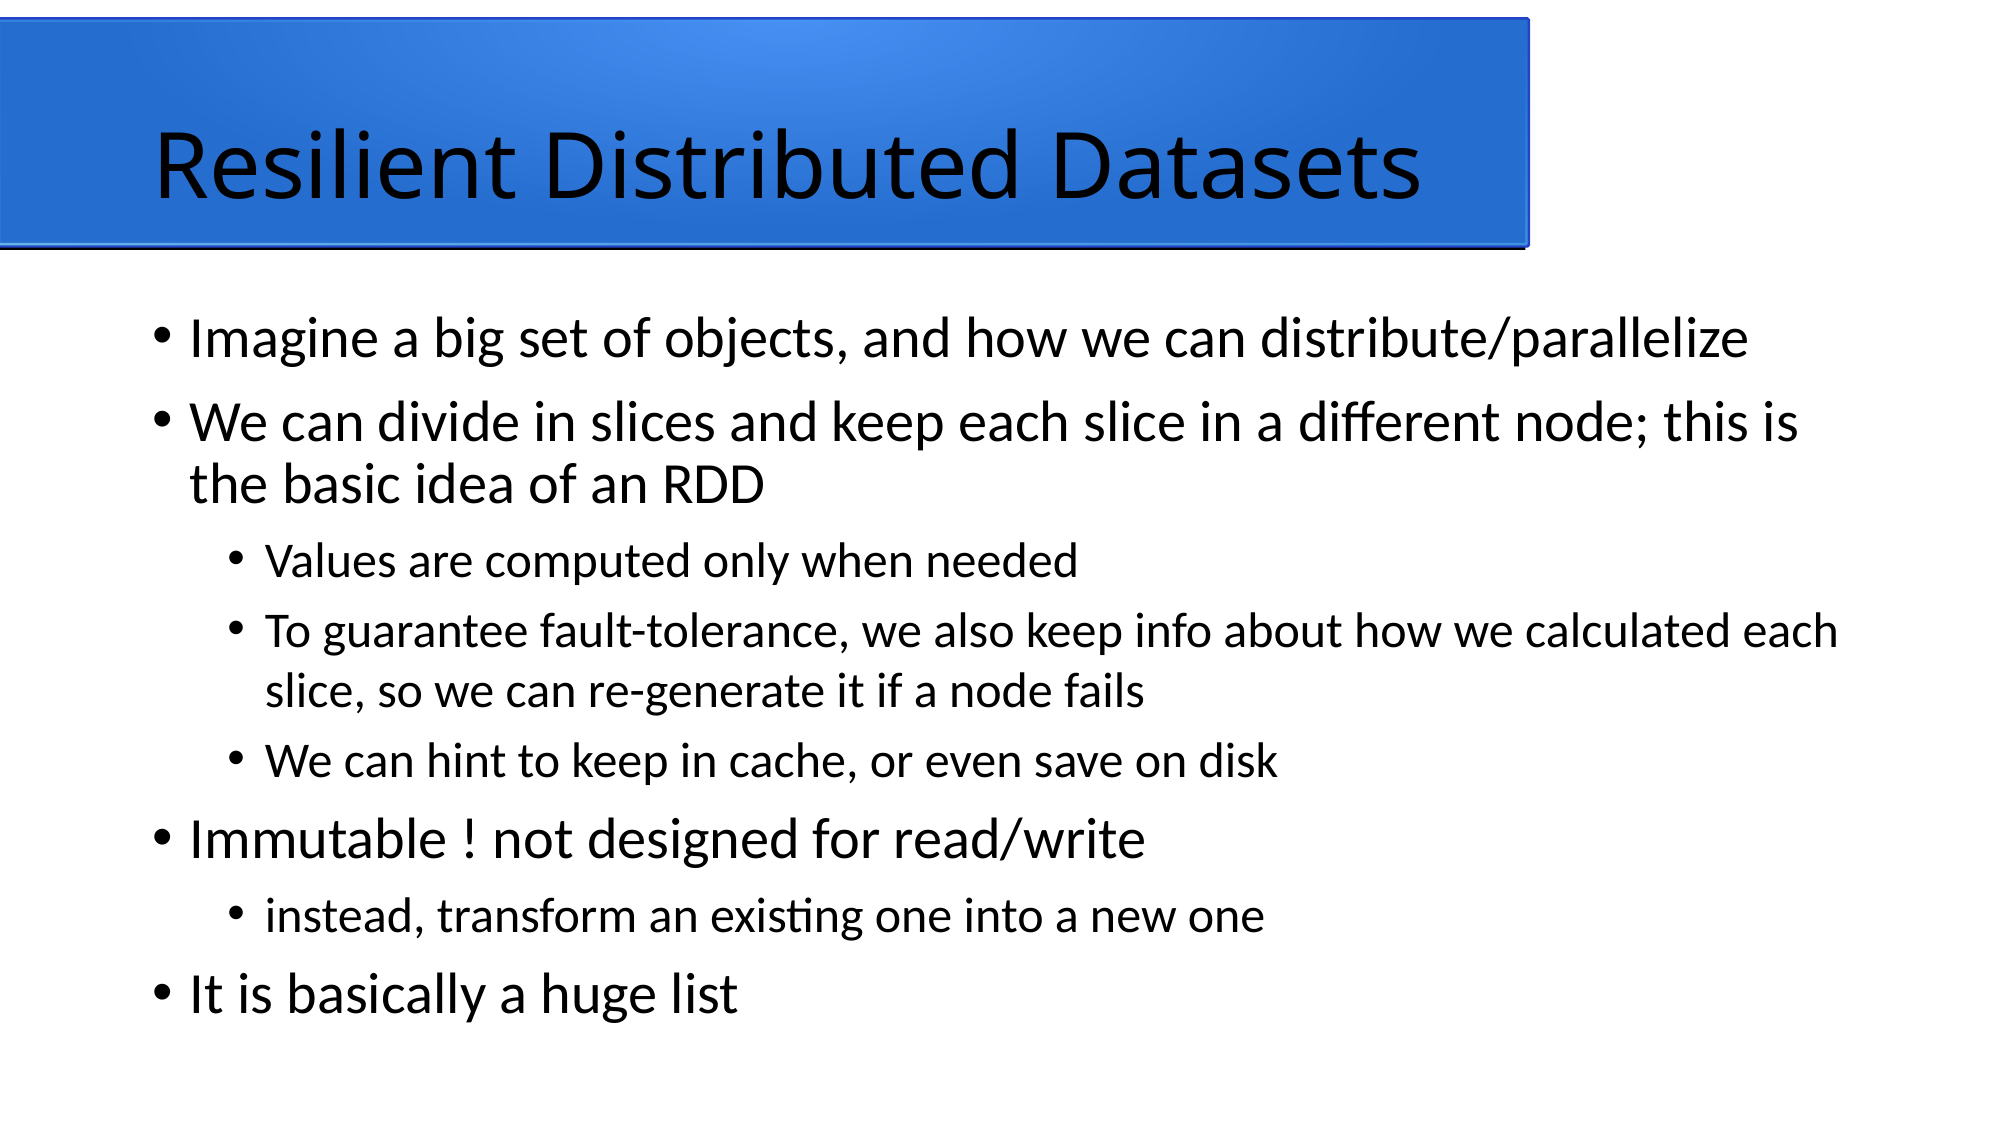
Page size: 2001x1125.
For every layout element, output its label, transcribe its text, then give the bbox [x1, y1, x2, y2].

title Resilient Distributed Datasets [137, 59, 1863, 278]
list Imagine a big set of objects, and how we can distribute/parallelize We can divide in slices and keep each slice in a different node; this is the basic idea of an RDD Values are computed only when needed To guarantee fault-tolerance, we also keep info about how we calculated each slice, so we can re-generate it if a node fails We can hint to keep in cache, or even save on disk Immutable ! not designed for read/write instead, transform an existing one into a new one It is basically a huge list [137, 299, 1863, 1014]
